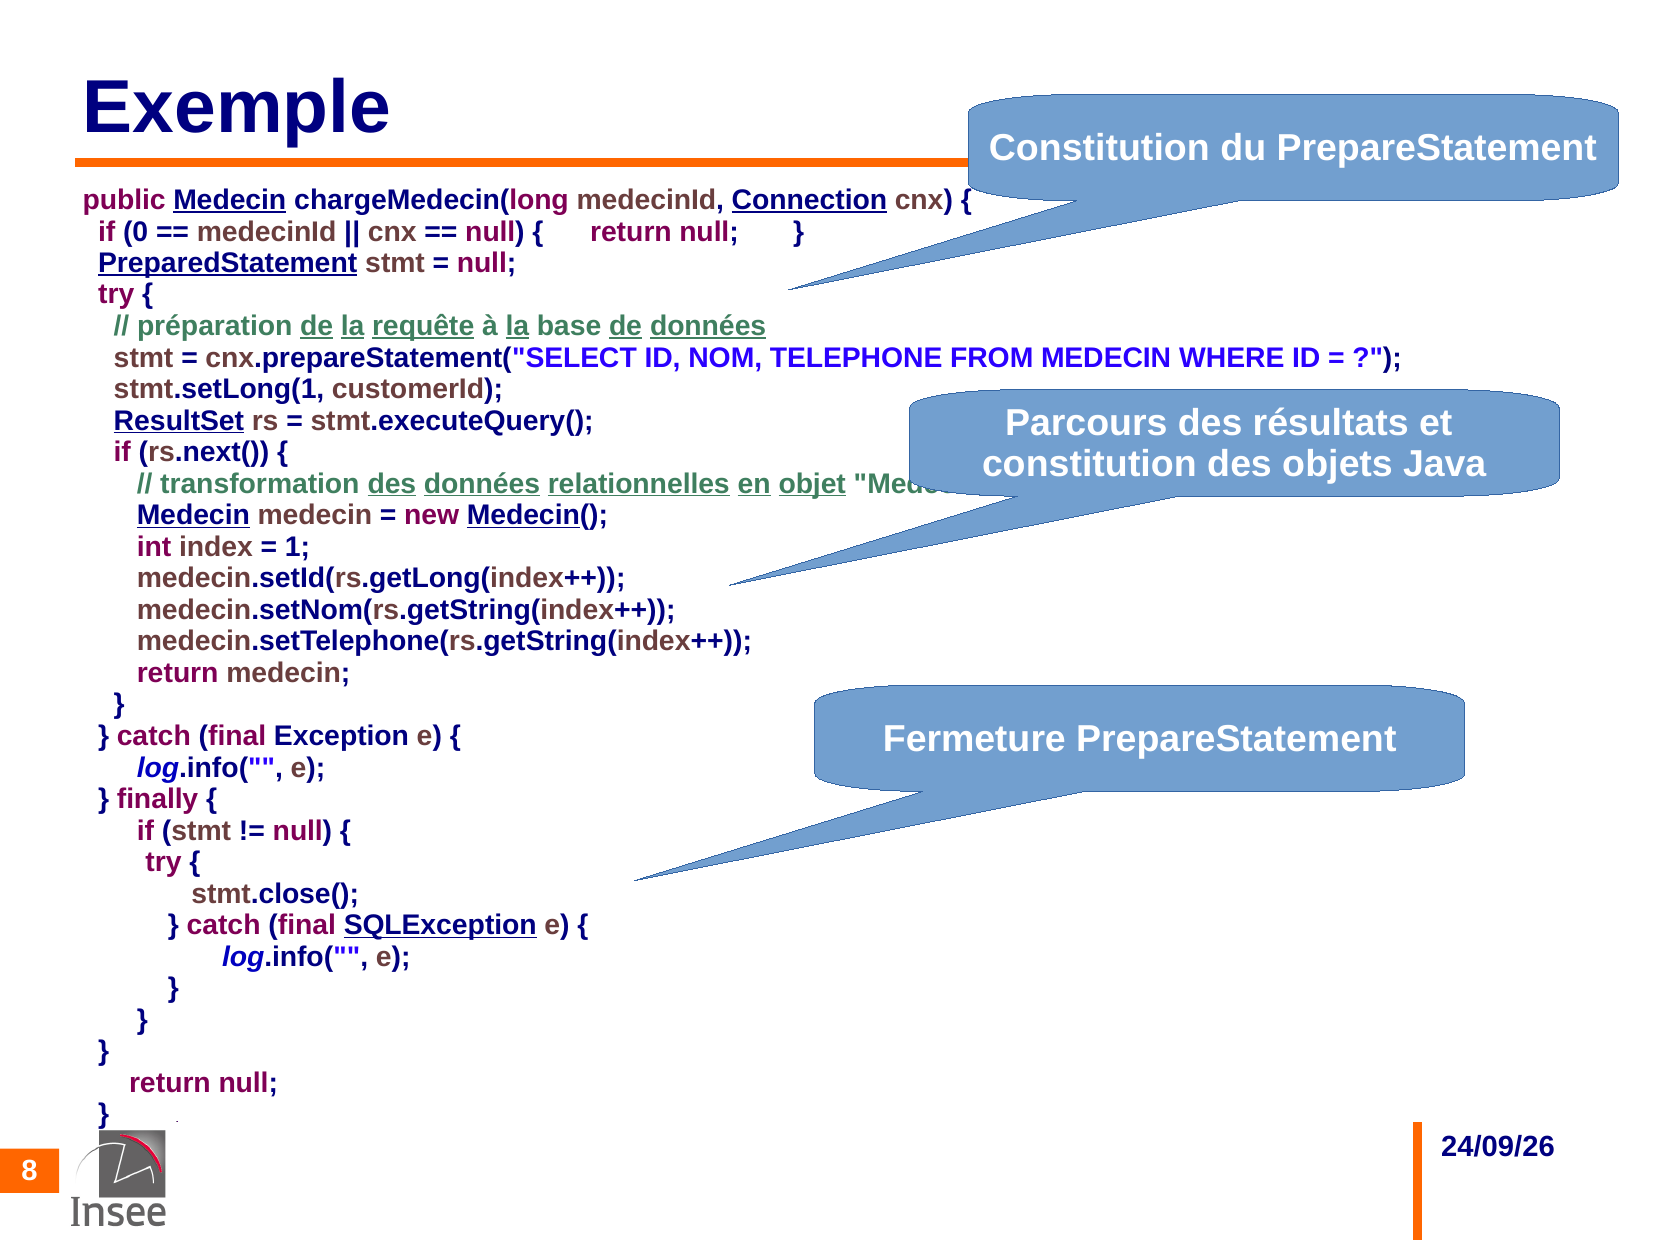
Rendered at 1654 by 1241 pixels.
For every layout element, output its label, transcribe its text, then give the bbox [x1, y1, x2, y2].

text_box Fermeture PrepareStatement [634, 685, 1465, 881]
text_box Constitution du PrepareStatement [788, 94, 1619, 290]
picture [62, 1121, 178, 1241]
list public Medecin chargeMedecin(long medecinId, Connection cnx) { if (0 == medecinId || cnx == null) { return null; } PreparedStatement stmt = null; try { // préparation de la requête à la base de données stmt = cnx.prepareStatement("SELECT ID, NOM, TELEPHONE FROM MEDECIN WHERE ID = ?"); stmt.setLong(1, customerId); ResultSet rs = stmt.executeQuery(); if (rs.next()) { // transformation des données relationnelles en objet "Medecin" Medecin medecin = new Medecin(); int index = 1; medecin.setId(rs.getLong(index++)); medecin.setNom(rs.getString(index++)); medecin.setTelephone(rs.getString(index++)); return medecin; } } catch (final Exception e) { log.info("", e); } finally { if (stmt != null) { try { stmt.close(); } catch (final SQLException e) { log.info("", e); } } } return null; } [82, 183, 1654, 1134]
title Exemple [82, 49, 1619, 158]
text_box Parcours des résultats et constitution des objets Java [729, 389, 1560, 586]
